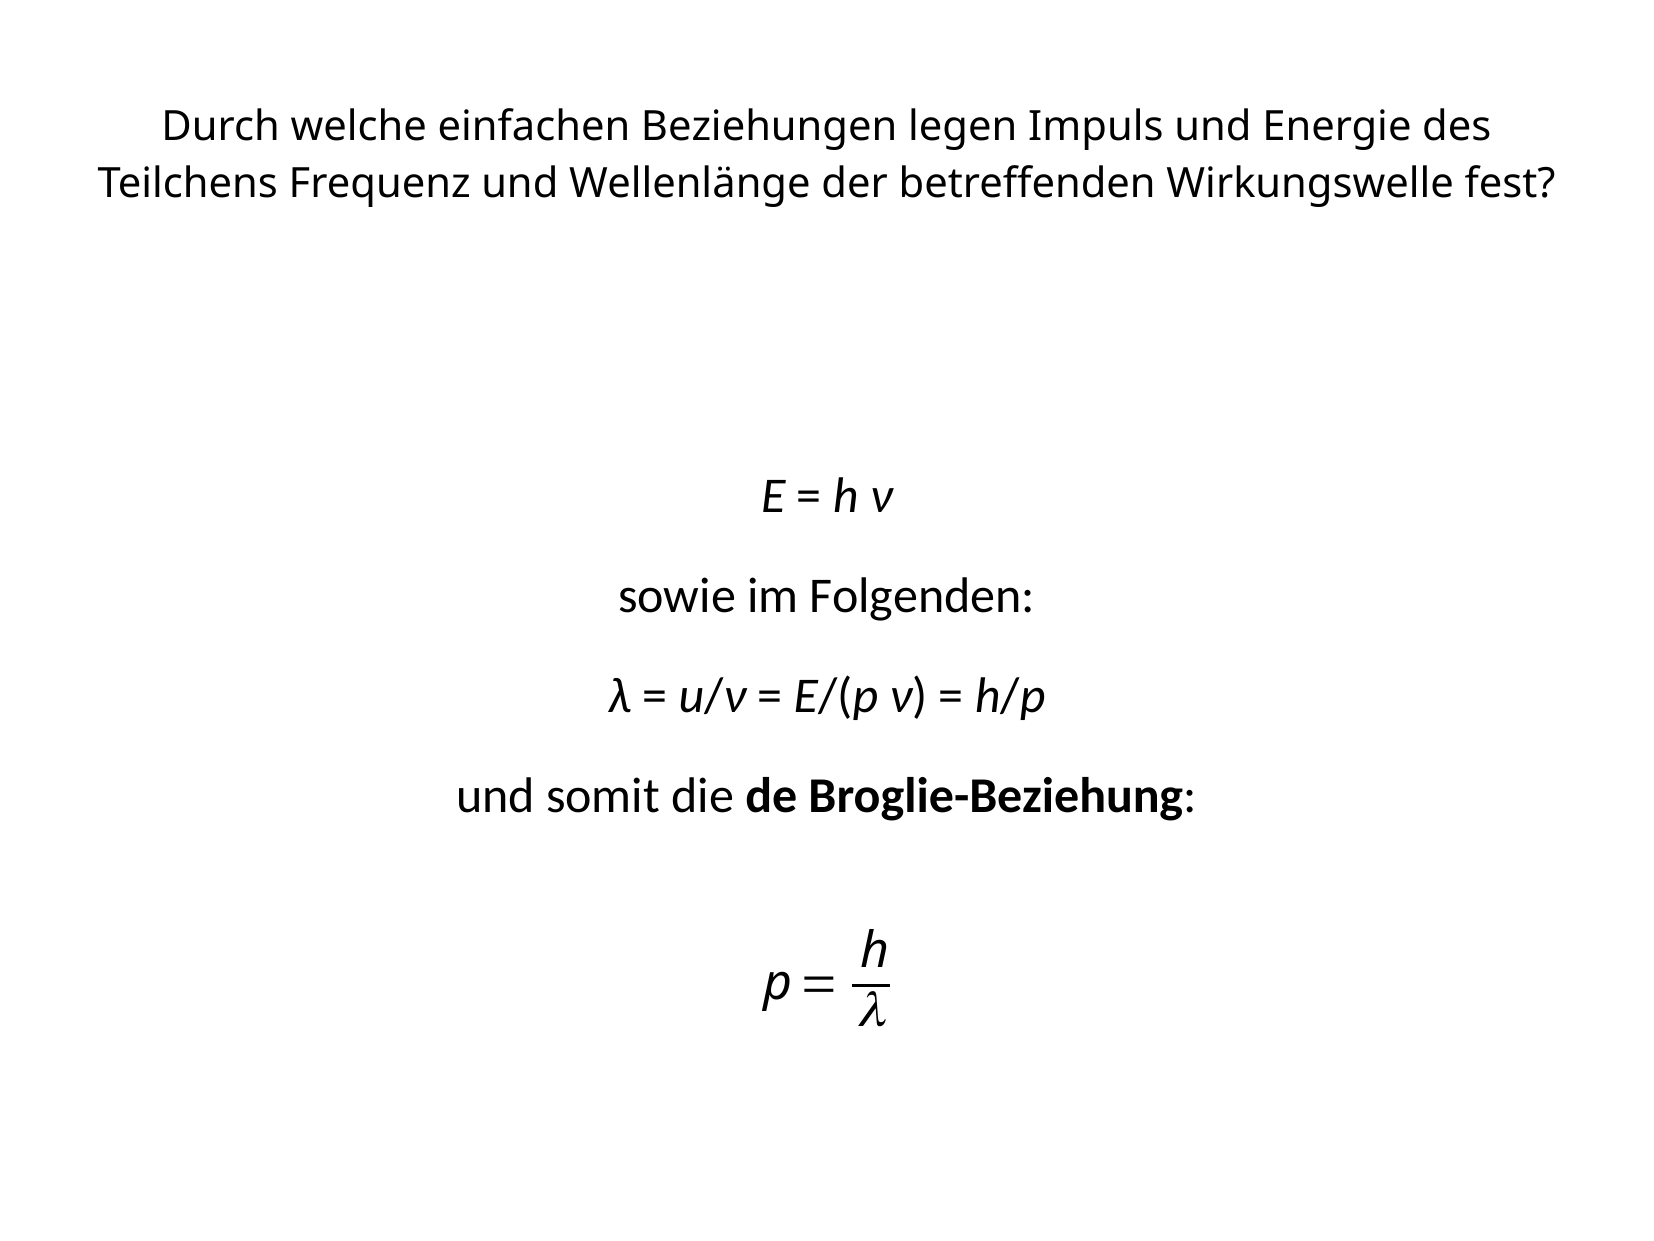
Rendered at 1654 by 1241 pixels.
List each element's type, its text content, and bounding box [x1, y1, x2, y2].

subtitle E = h ν sowie im Folgenden: λ = u/ν = E/(p ν) = h/p und somit die de Broglie-Beziehung: [82, 290, 1571, 1010]
title Durch welche einfachen Beziehungen legen Impuls und Energie des Teilchens Frequenz und Wellenlänge der betreffenden Wirkungswelle fest? [82, 49, 1571, 257]
chart [753, 920, 900, 1029]
